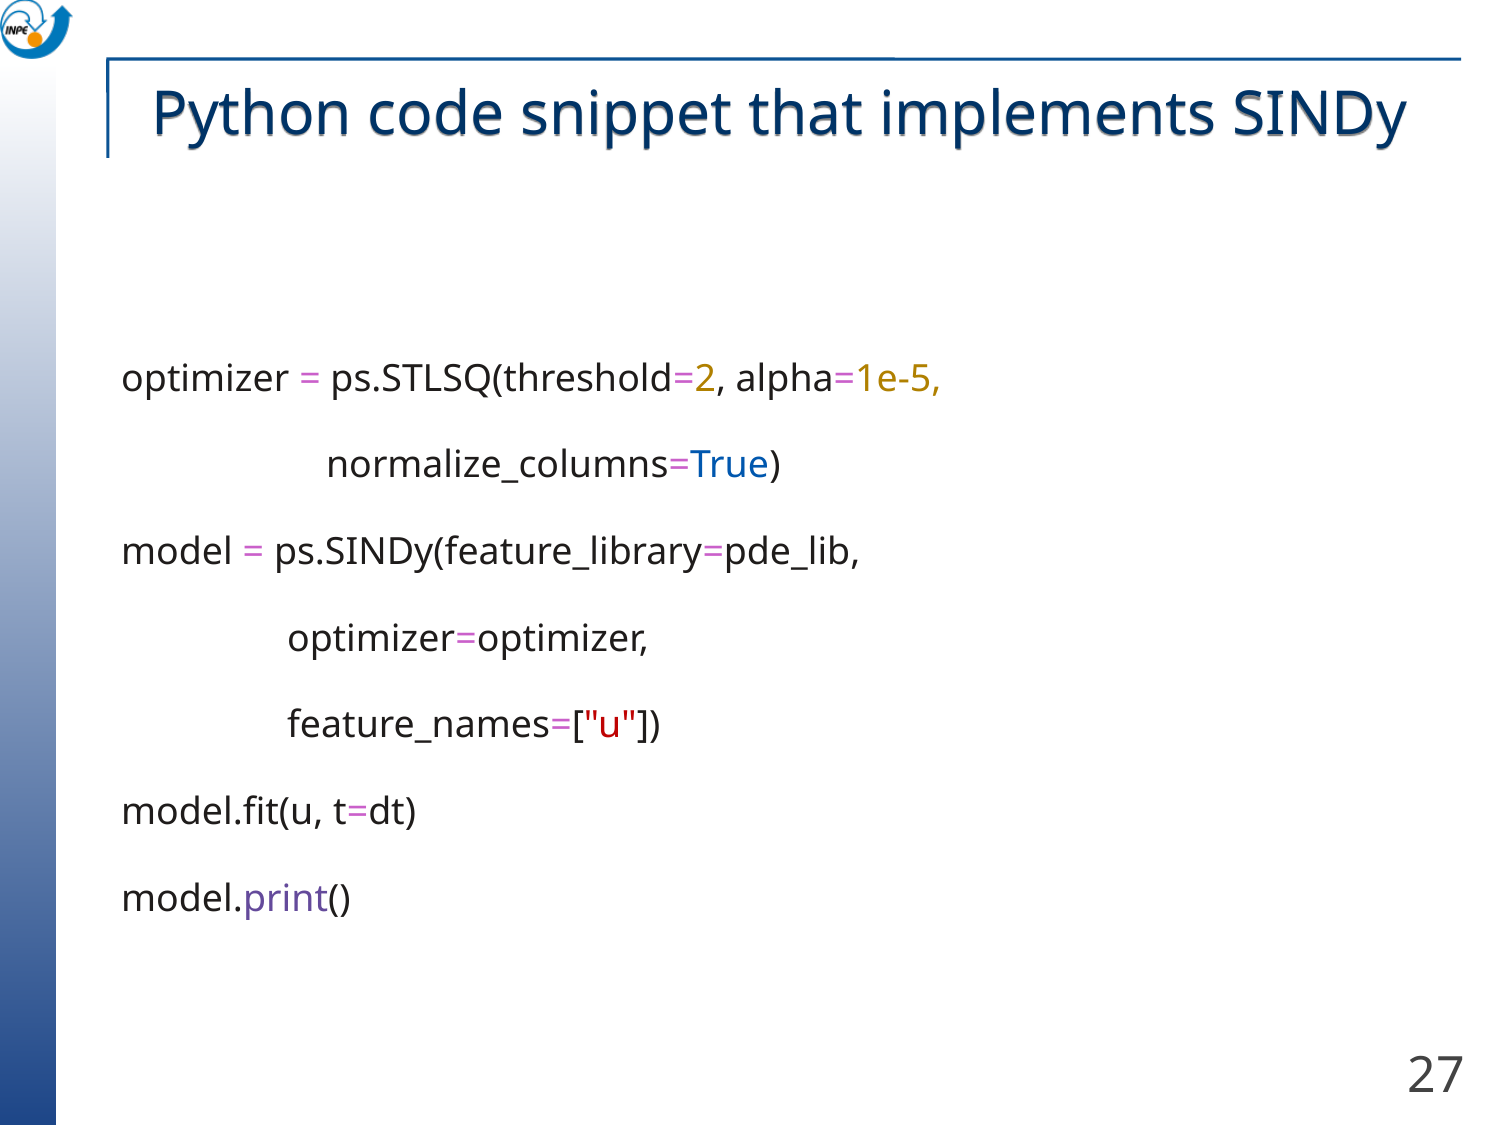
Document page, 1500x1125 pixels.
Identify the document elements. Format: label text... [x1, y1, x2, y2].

slide_number 1 [1389, 1033, 1480, 1120]
picture [0, 0, 73, 59]
list optimizer = ps.STLSQ(threshold=2, alpha=1e-5, normalize_columns=True) model = ps.SINDy(feature_library=pde_lib, optimizer=optimizer, feature_names=["u"]) model.fit(u, t=dt) model.print() [106, 252, 1465, 1050]
title Python code snippet that implements SINDy [106, 59, 1465, 181]
